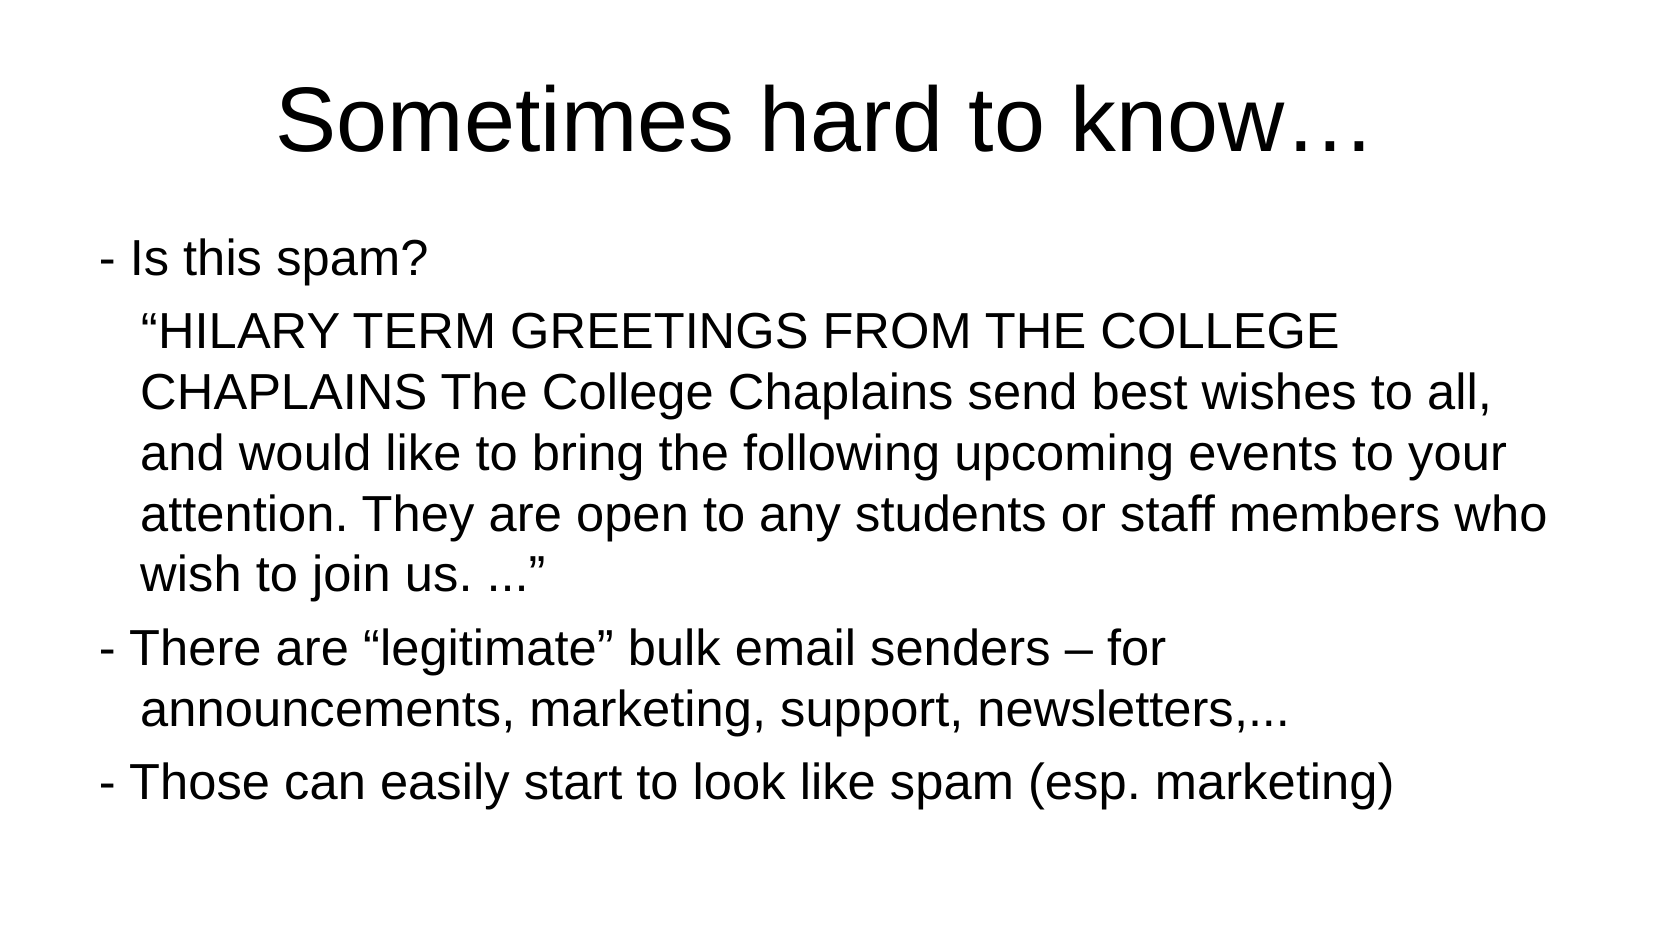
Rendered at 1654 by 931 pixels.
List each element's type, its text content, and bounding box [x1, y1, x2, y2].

title Sometimes hard to know… [82, 37, 1571, 193]
list - Is this spam? “HILARY TERM GREETINGS FROM THE COLLEGE CHAPLAINS The College Chaplains send best wishes to all, and would like to bring the following upcoming events to your attention. They are open to any students or staff members who wish to join us. ...” - There are “legitimate” bulk email senders – for announcements, marketing, support, newsletters,... - Those can easily start to look like spam (esp. marketing) [82, 217, 1571, 831]
